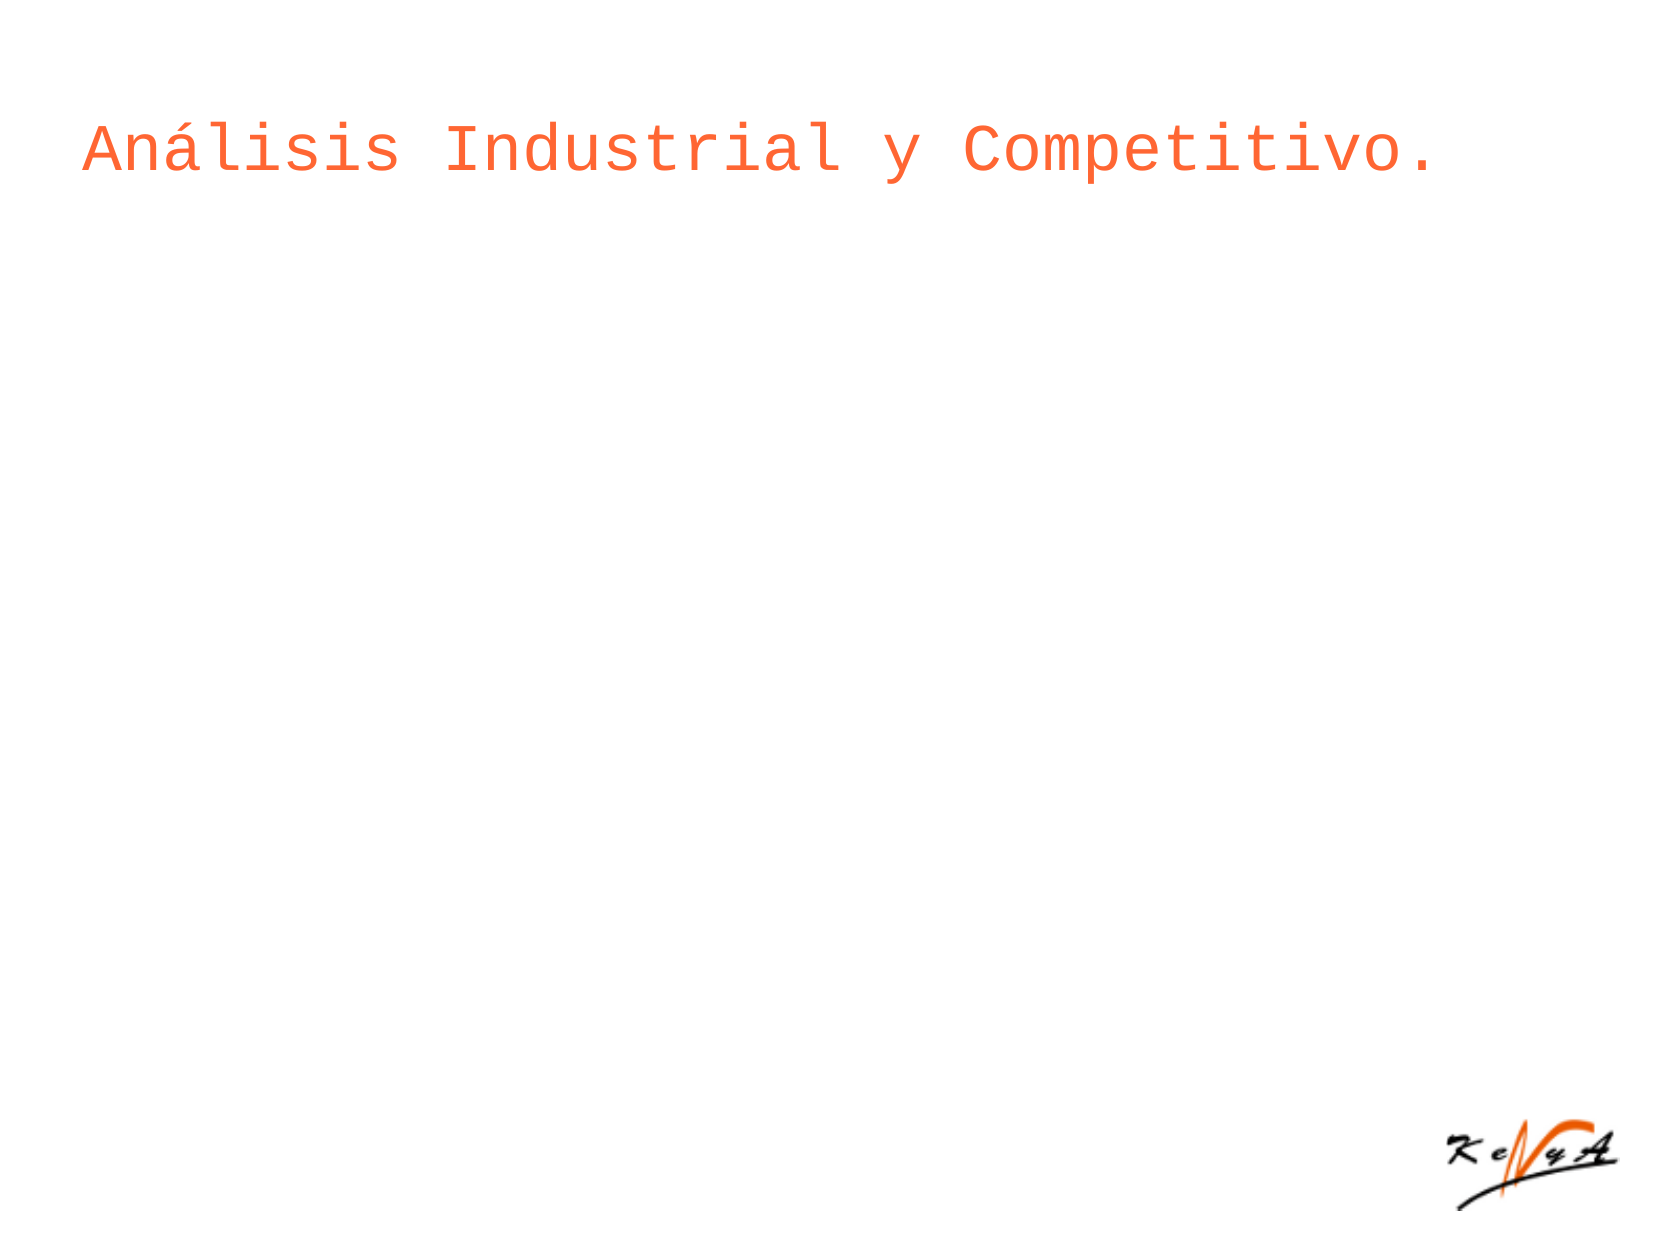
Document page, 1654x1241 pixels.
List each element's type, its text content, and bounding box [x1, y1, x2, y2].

picture [1446, 1118, 1620, 1211]
title Análisis Industrial y Competitivo. [82, 49, 1571, 257]
